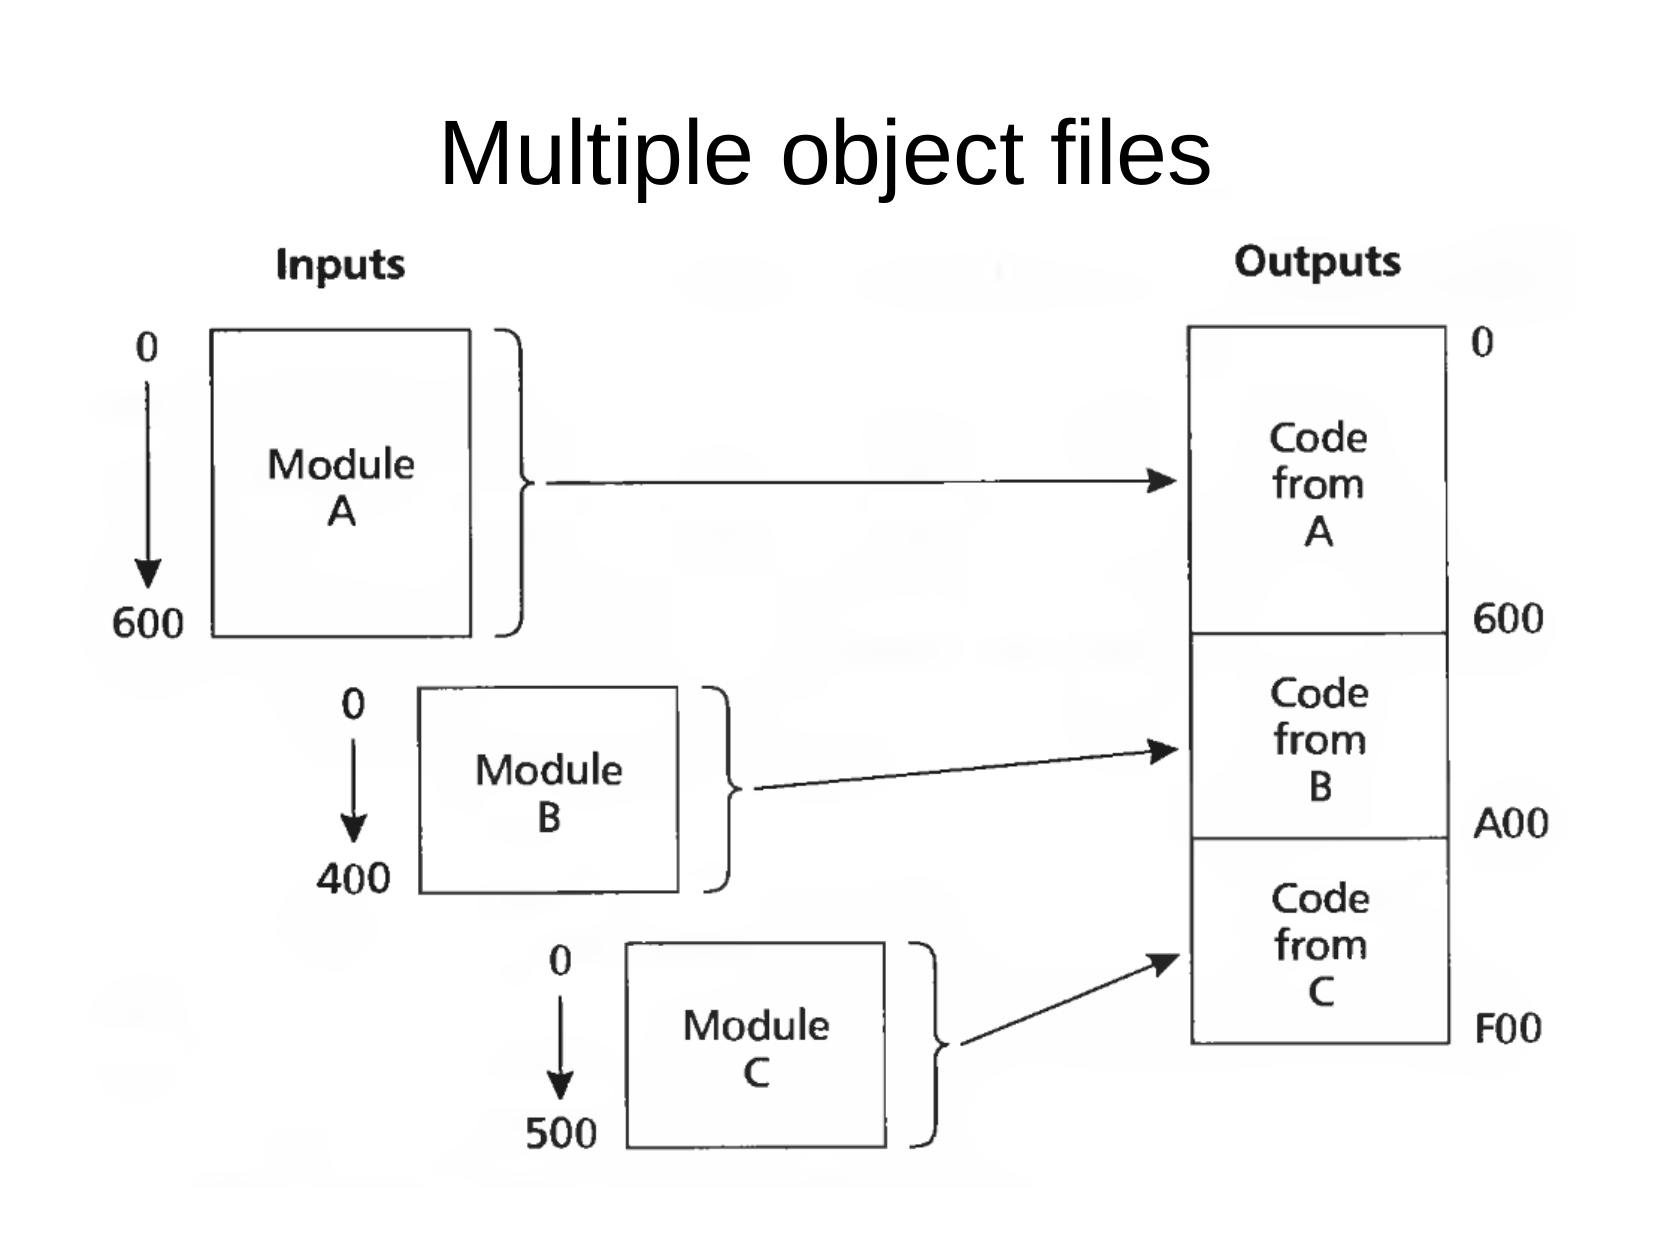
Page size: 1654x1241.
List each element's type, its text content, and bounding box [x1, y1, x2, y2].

picture [75, 187, 1576, 1188]
title Multiple object files [82, 49, 1571, 257]
